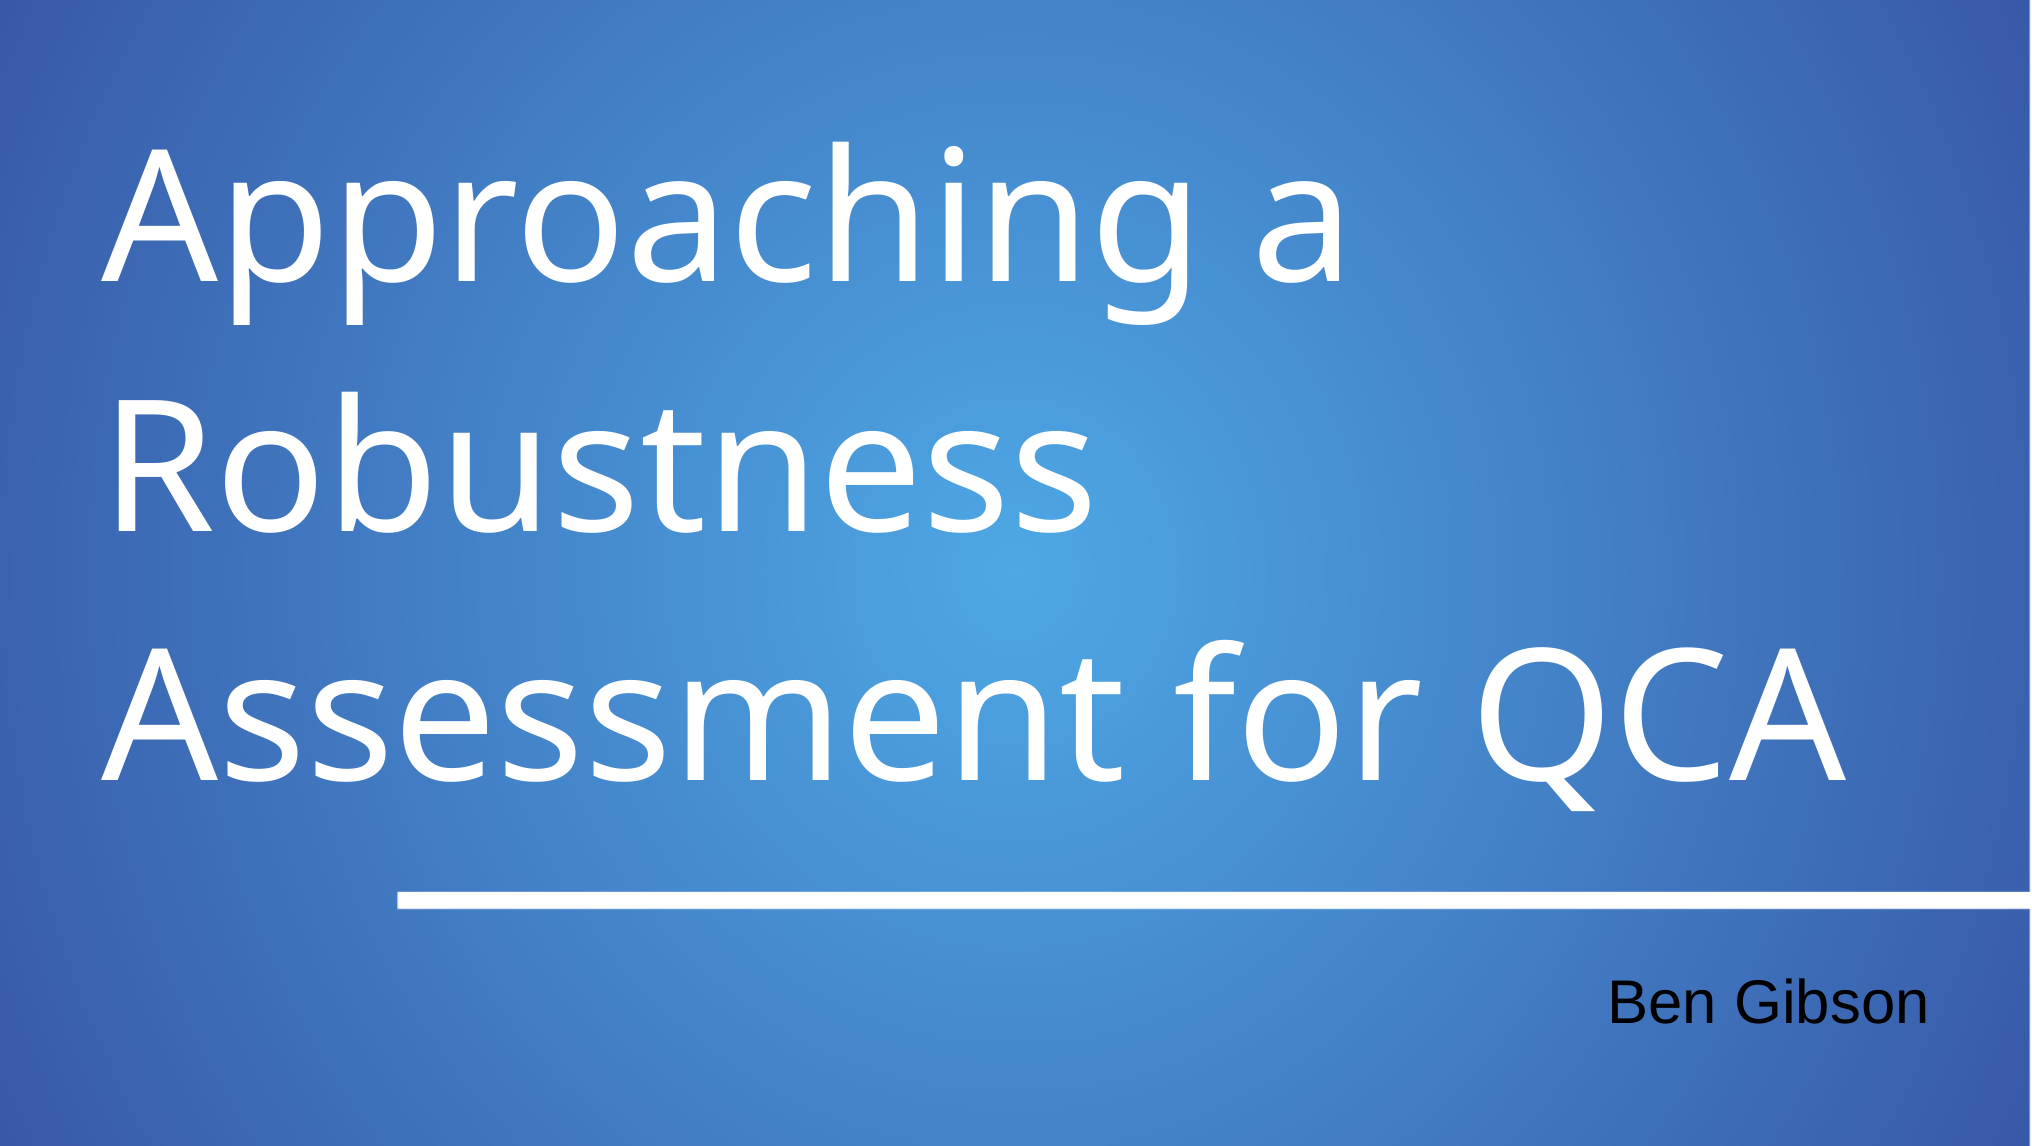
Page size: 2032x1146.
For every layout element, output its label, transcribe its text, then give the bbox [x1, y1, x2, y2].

picture [0, 0, 2032, 1146]
title Approaching a Robustness Assessment for QCA [101, 33, 1930, 887]
subtitle Ben Gibson [101, 967, 1930, 1037]
